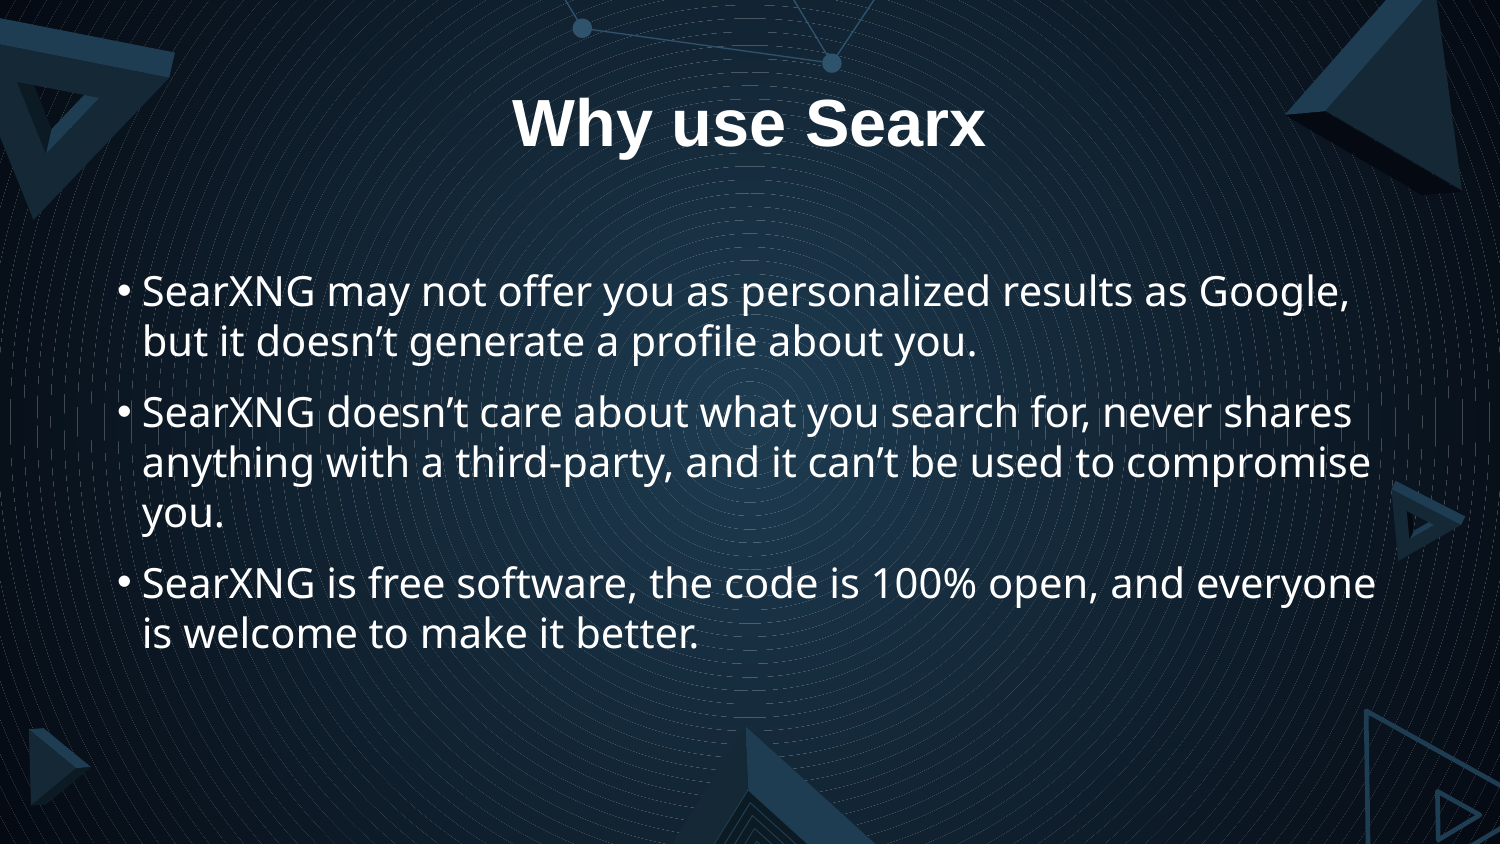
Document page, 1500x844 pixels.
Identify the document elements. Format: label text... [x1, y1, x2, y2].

list SearXNG may not offer you as personalized results as Google, but it doesn’t generate a profile about you. SearXNG doesn’t care about what you search for, never shares anything with a third-party, and it can’t be used to compromise you. SearXNG is free software, the code is 100% open, and everyone is welcome to make it better. [116, 178, 1383, 676]
title Why use Searx [116, 96, 1383, 145]
